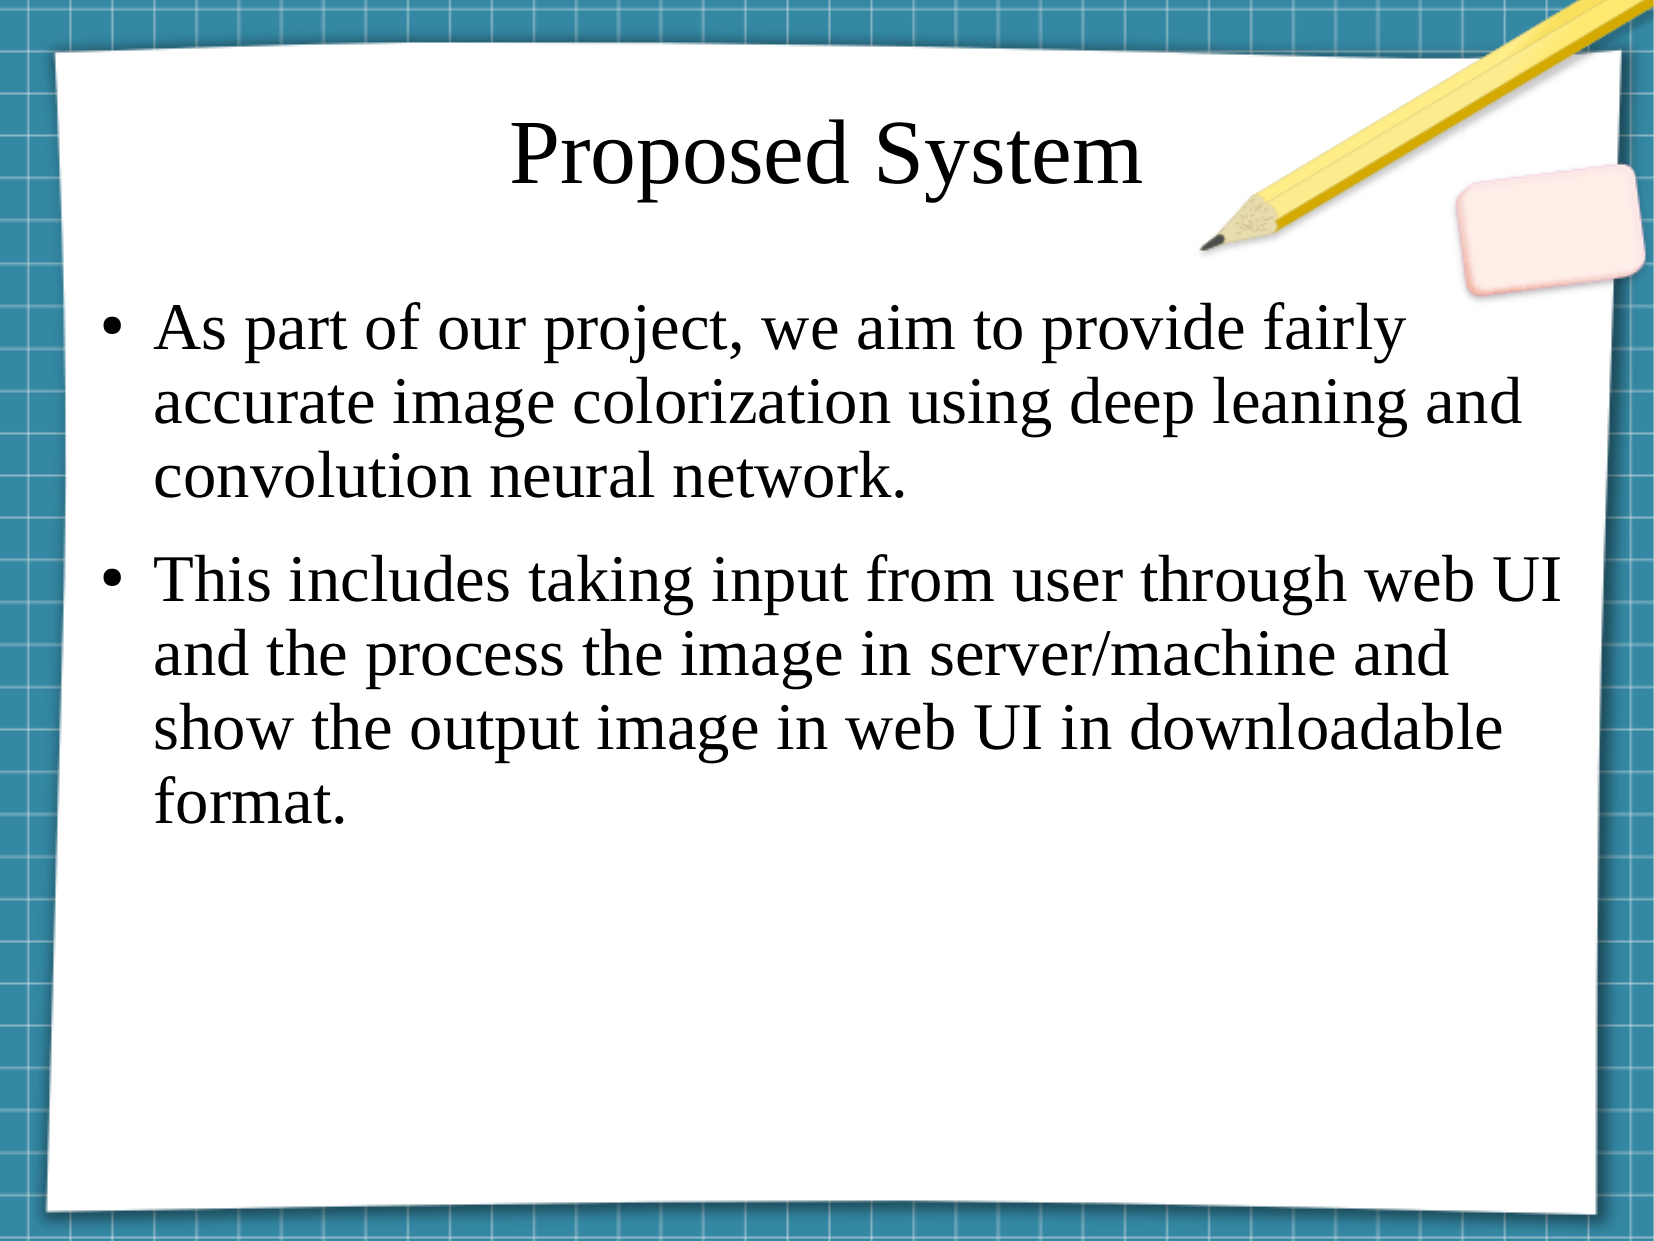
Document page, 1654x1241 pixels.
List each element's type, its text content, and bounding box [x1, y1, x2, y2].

list As part of our project, we aim to provide fairly accurate image colorization using deep leaning and convolution neural network. This includes taking input from user through web UI and the process the image in server/machine and show the output image in web UI in downloadable format. [82, 290, 1571, 1010]
title Proposed System [82, 49, 1571, 257]
picture [0, 0, 1654, 1241]
